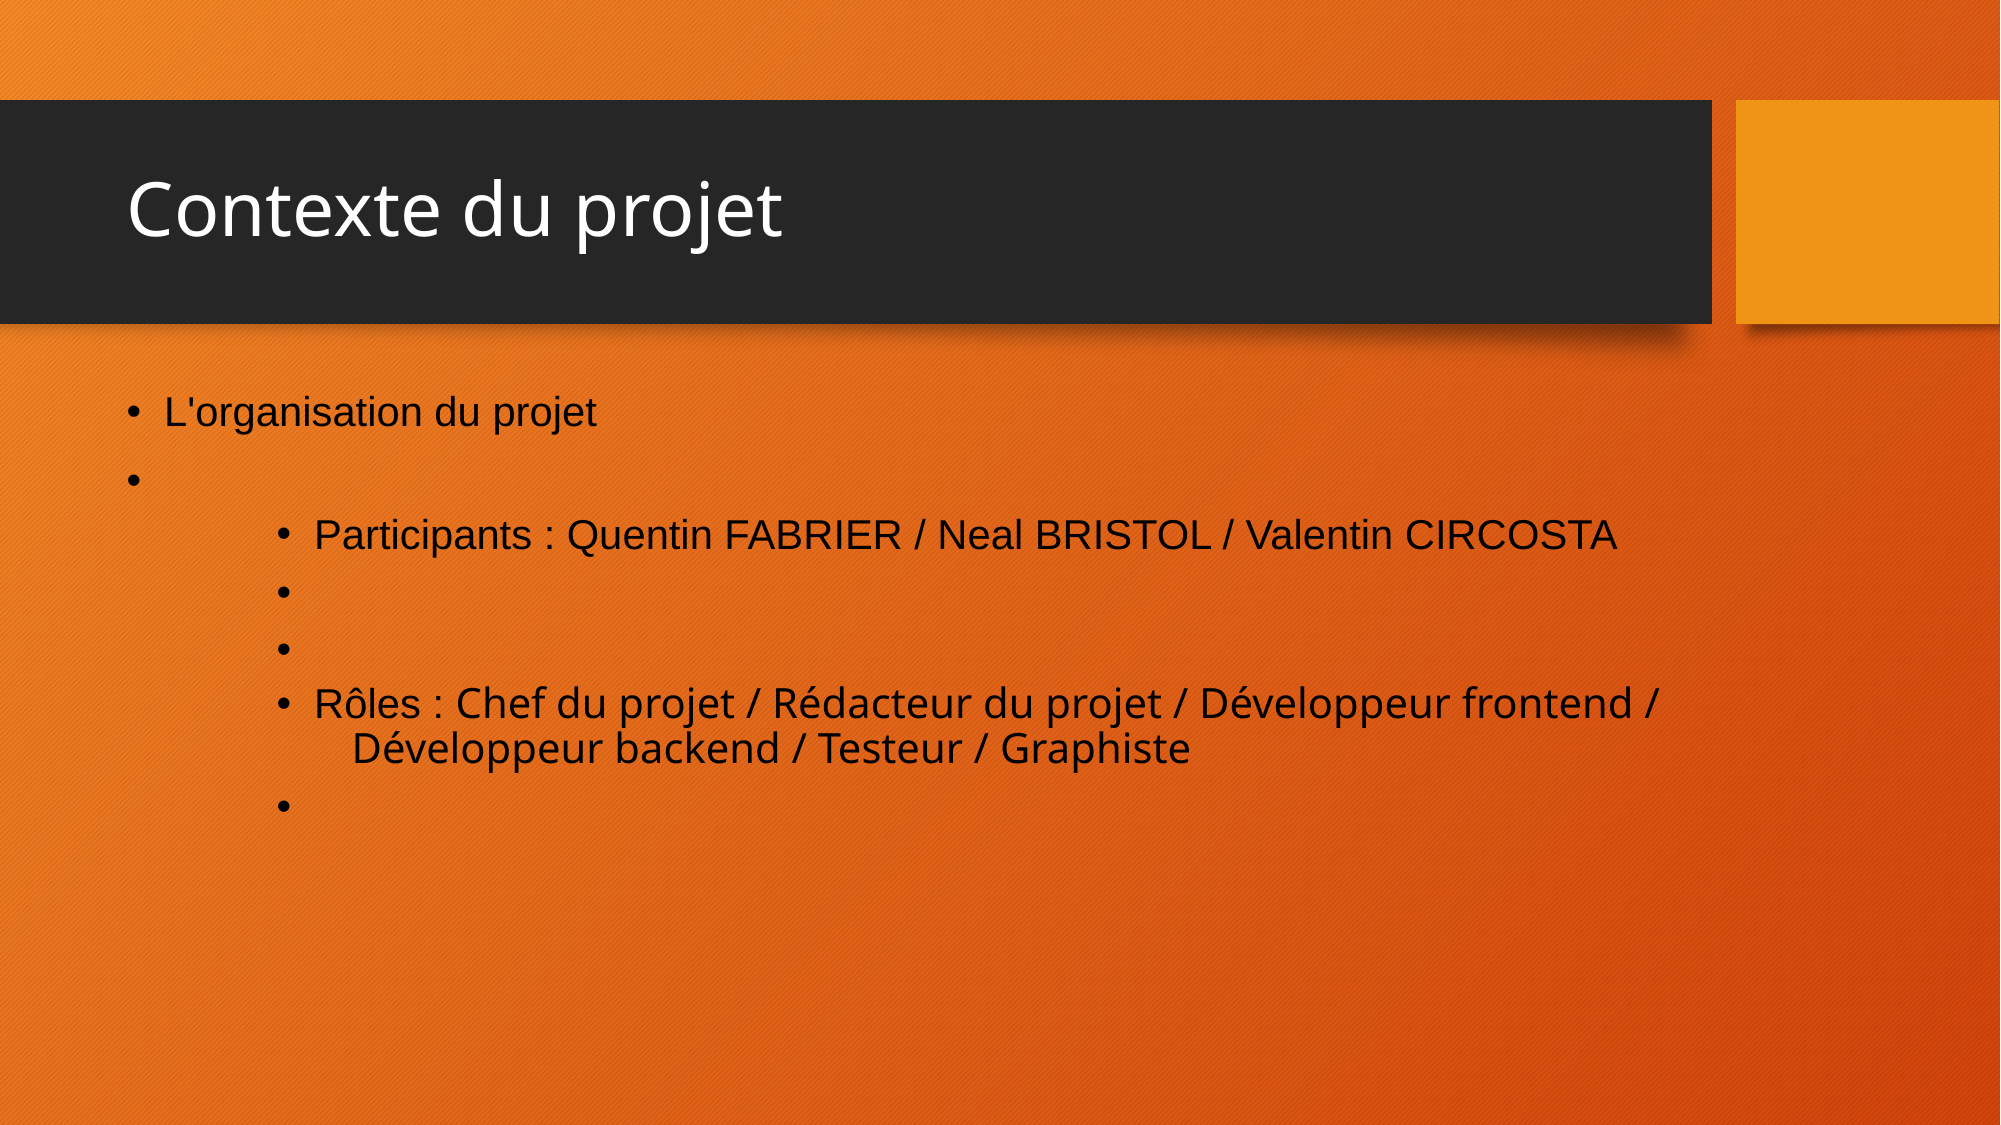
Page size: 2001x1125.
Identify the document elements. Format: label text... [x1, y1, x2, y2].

title Contexte du projet [111, 123, 1689, 301]
list L'organisation du projet Participants : Quentin FABRIER / Neal BRISTOL / Valentin CIRCOSTA Rôles : Chef du projet / Rédacteur du projet / Développeur frontend / Développeur backend / Testeur / Graphiste [111, 383, 1689, 974]
